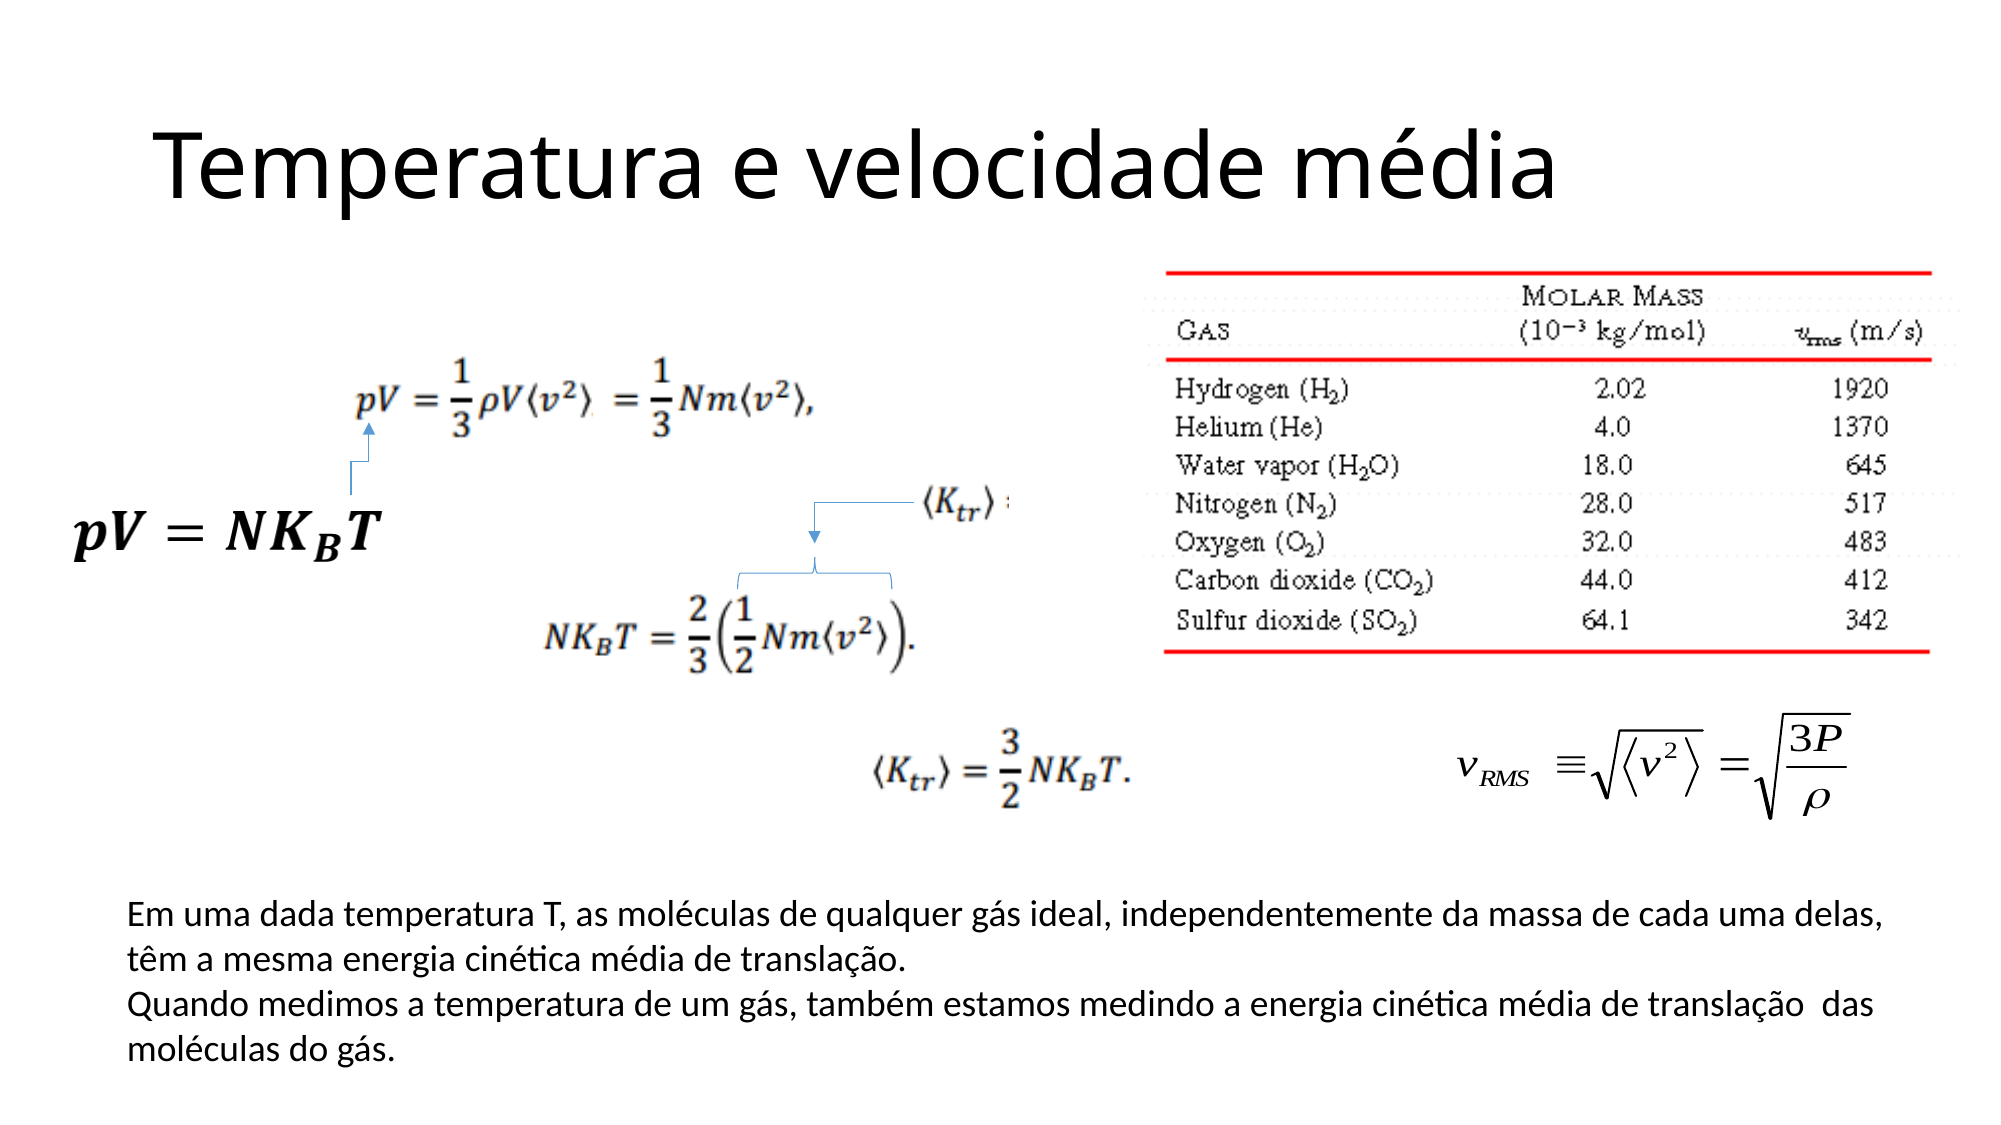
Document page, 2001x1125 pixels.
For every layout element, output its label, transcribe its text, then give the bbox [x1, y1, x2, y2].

picture [1449, 703, 1861, 827]
title Temperatura e velocidade média [137, 59, 1863, 278]
picture [534, 583, 941, 703]
text_box [50, 487, 407, 573]
picture [816, 707, 1223, 827]
text_box Em uma dada temperatura T, as moléculas de qualquer gás ideal, independentemente da massa de cada uma delas, têm a mesma energia cinética média de translação. Quando medimos a temperatura de um gás, também estamos medindo a energia cinética média de translação das moléculas do gás. [112, 881, 1908, 1077]
picture [872, 443, 1009, 563]
picture [350, 335, 593, 453]
picture [1143, 270, 1961, 671]
picture [607, 341, 844, 458]
